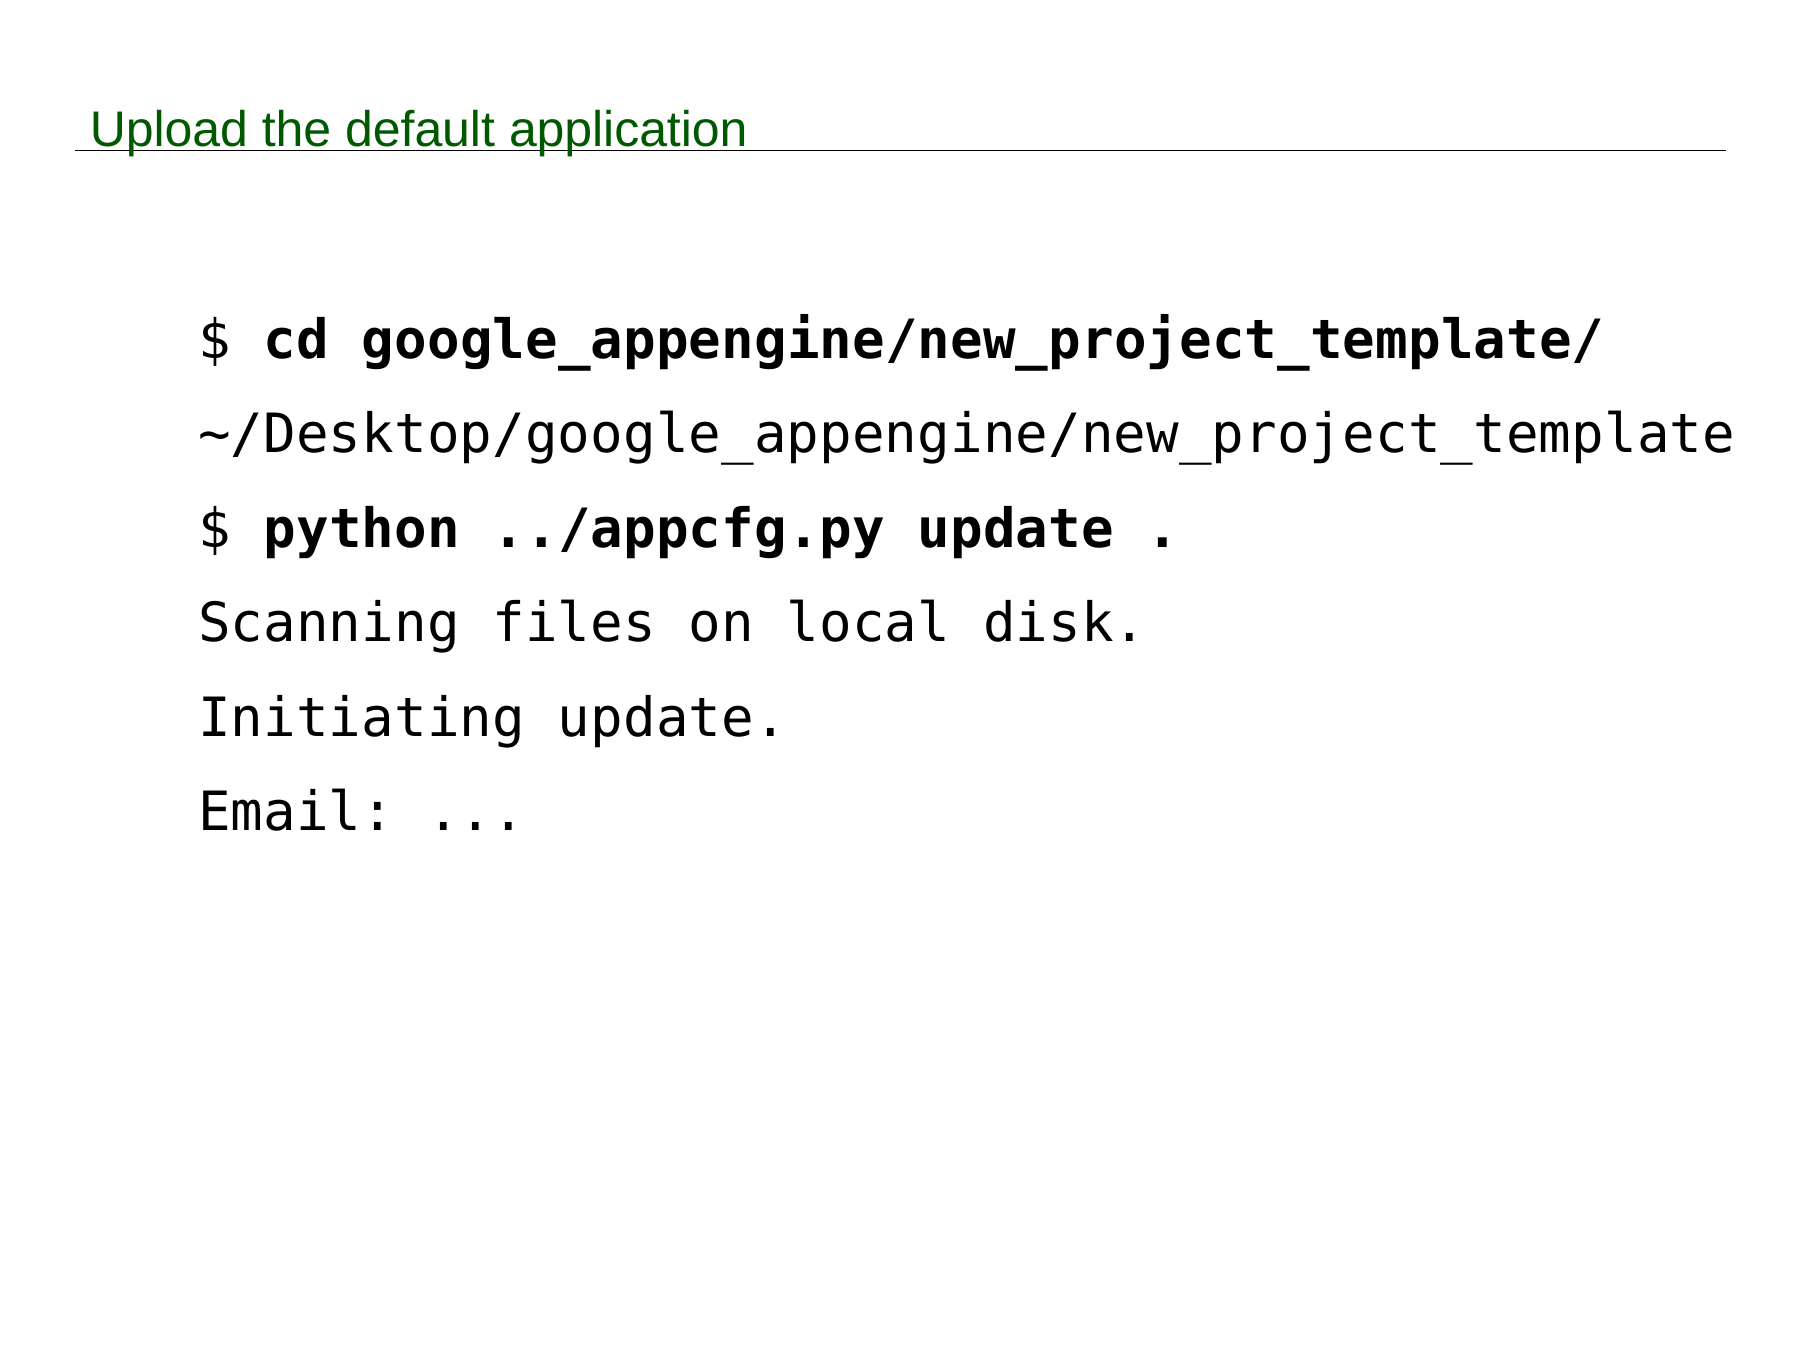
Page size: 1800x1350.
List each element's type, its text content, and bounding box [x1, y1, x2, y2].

text_box $ cd google_appengine/new_project_template/ ~/Desktop/google_appengine/new_project_template $ python ../appcfg.py update . Scanning files on local disk. Initiating update. Email: ... [183, 269, 1800, 1184]
title Upload the default application [89, 71, 1489, 165]
